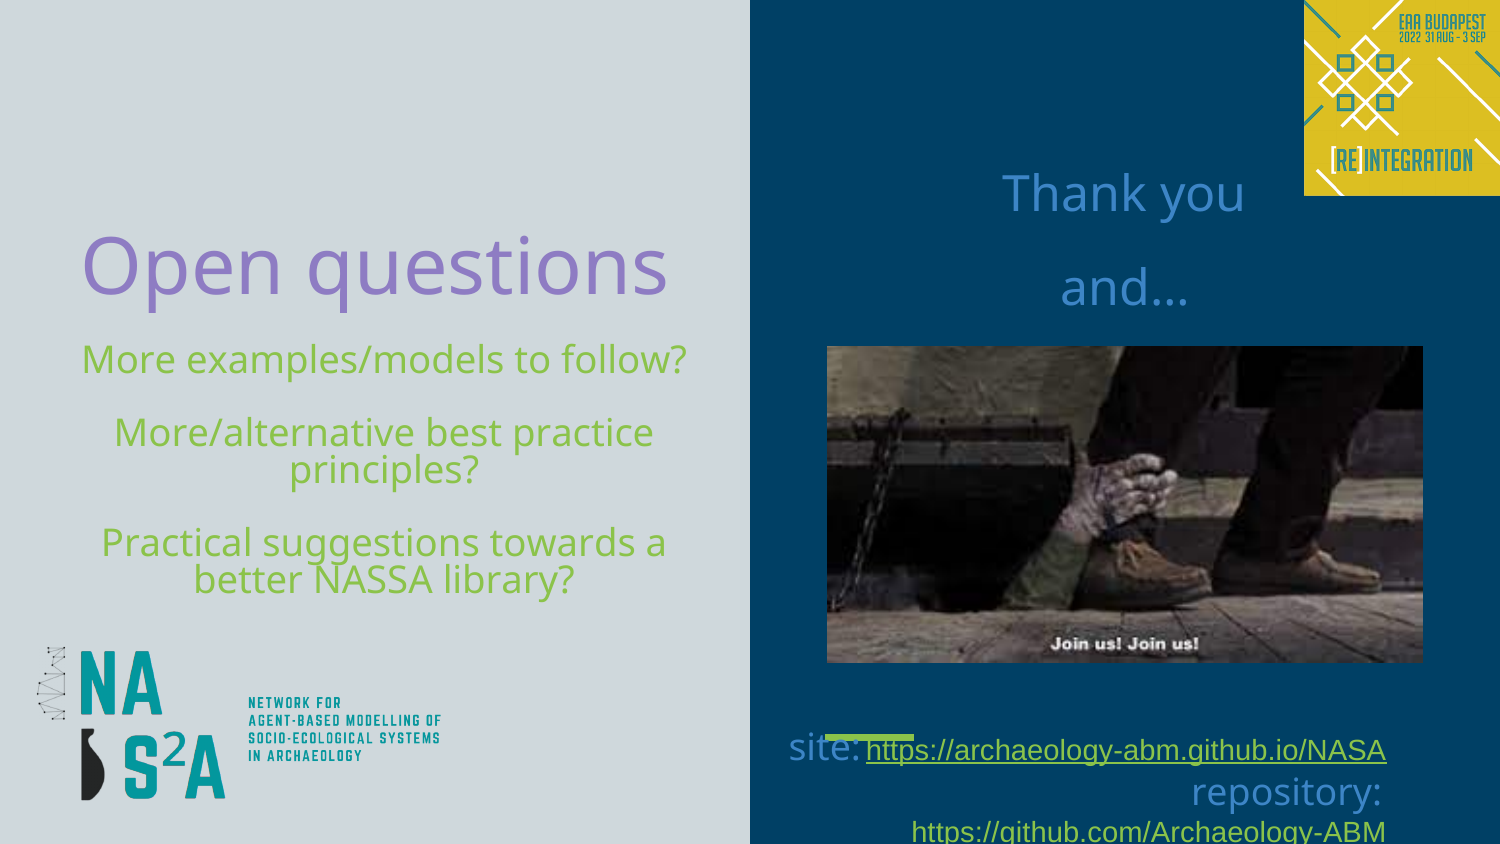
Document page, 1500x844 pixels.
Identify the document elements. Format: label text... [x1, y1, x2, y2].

list Thank you and… [810, 118, 1440, 724]
picture [0, 604, 479, 844]
picture [827, 346, 1423, 663]
picture [1304, 0, 1500, 196]
title Open questions [43, 198, 708, 326]
text_box site: https://archaeology-abm.github.io/NASA repository: https://github.com/Archaeology-ABM [773, 724, 1474, 844]
subtitle More examples/models to follow? More/alternative best practice principles? Practical suggestions towards a better NASSA library? [52, 329, 716, 680]
